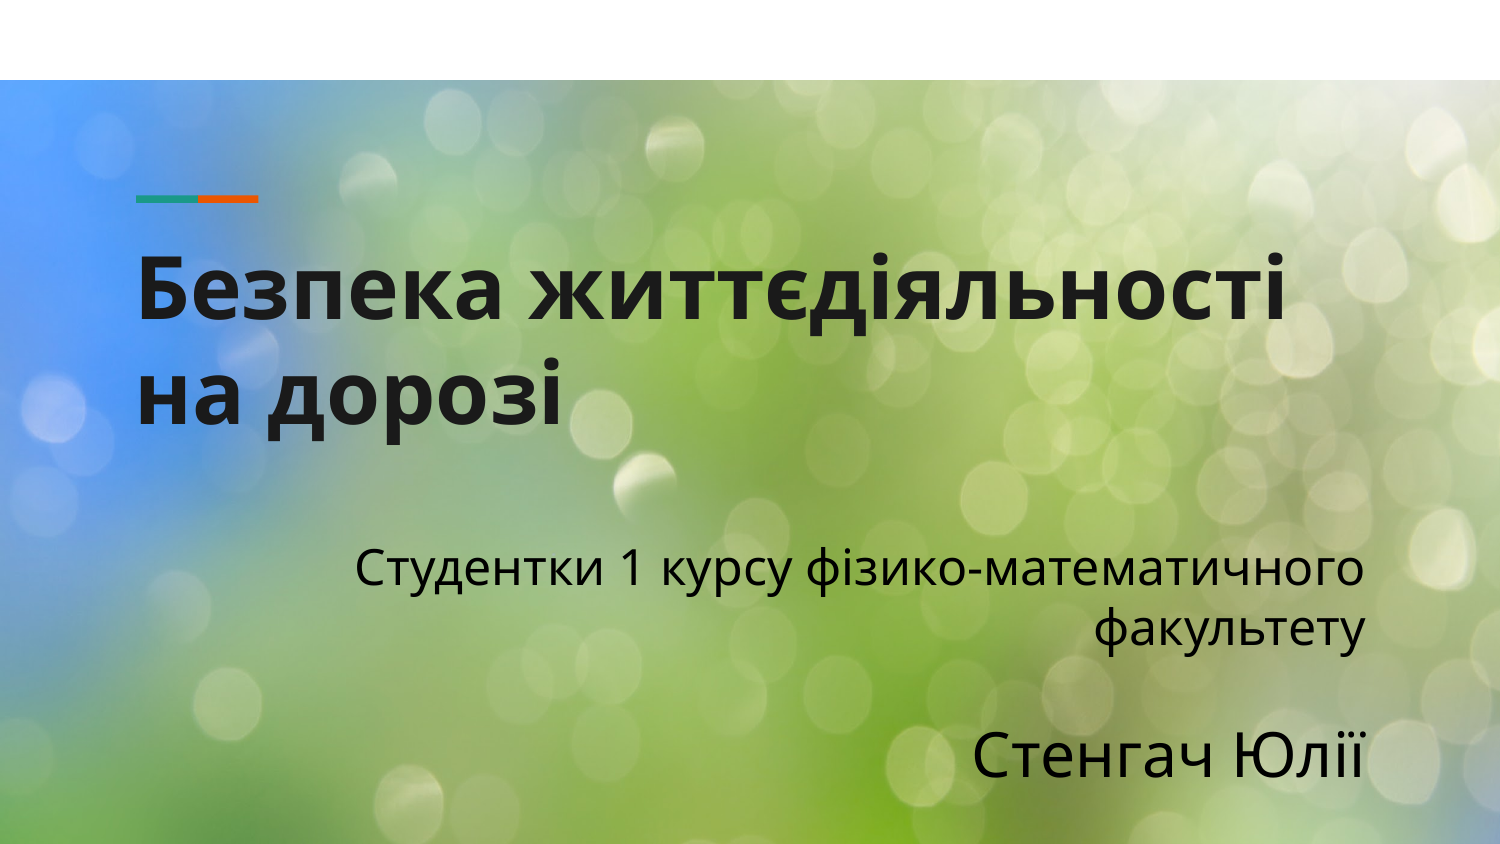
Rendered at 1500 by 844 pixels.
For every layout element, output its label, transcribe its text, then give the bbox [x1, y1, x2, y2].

title Безпека життєдіяльності на дорозі [119, 216, 1381, 490]
picture [0, 80, 1500, 844]
subtitle Студентки 1 курсу фізико-математичного факультету Стенгач Юлії [119, 520, 1381, 610]
